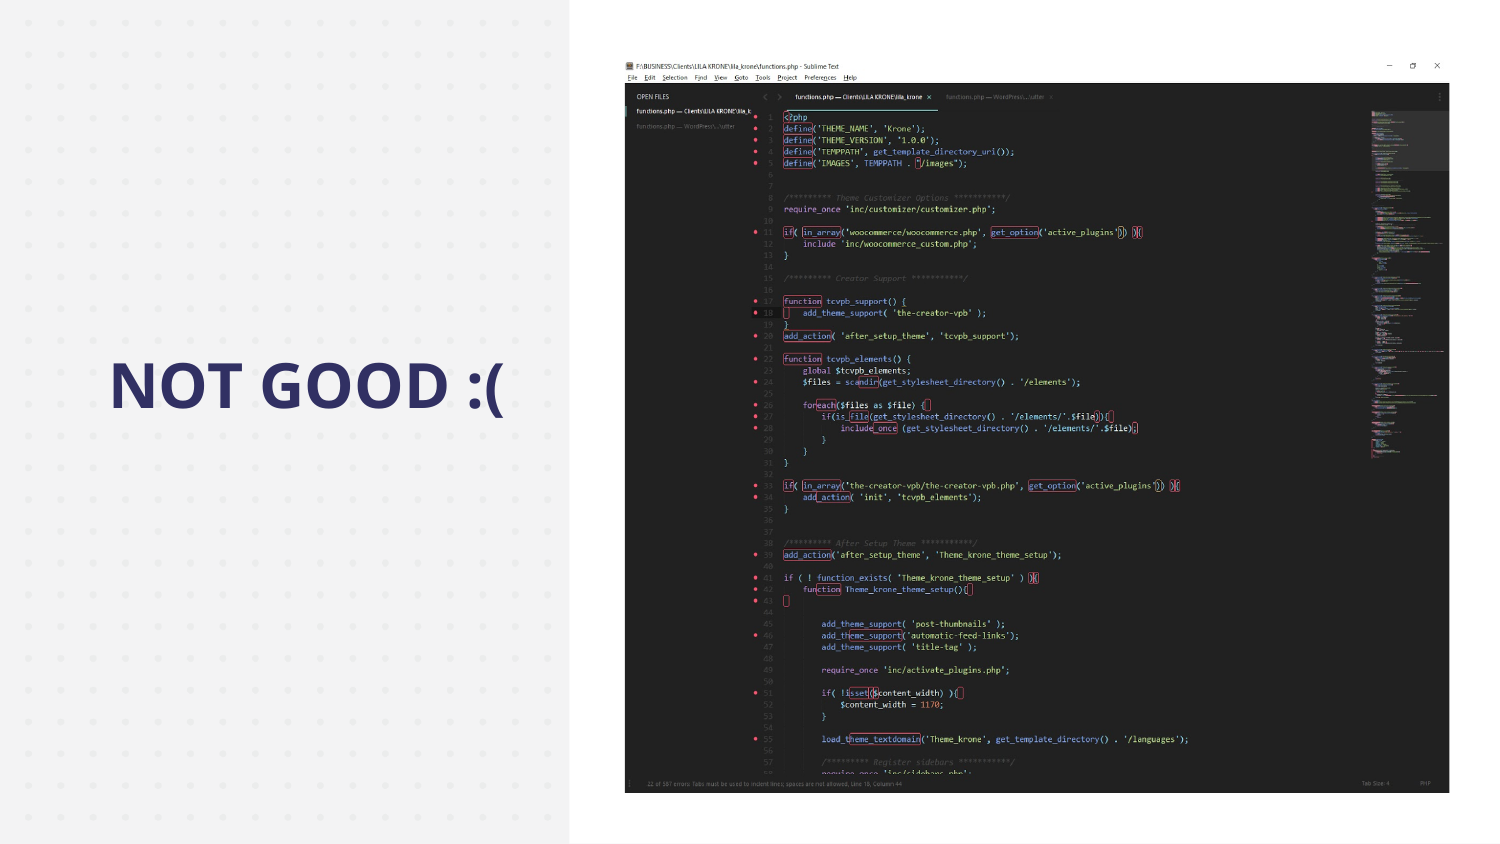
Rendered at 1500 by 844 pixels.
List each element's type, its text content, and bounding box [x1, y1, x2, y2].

picture [624, 60, 1450, 794]
title NOT GOOD :( [93, 331, 537, 426]
text_box [569, 0, 1500, 844]
picture [0, 0, 569, 844]
